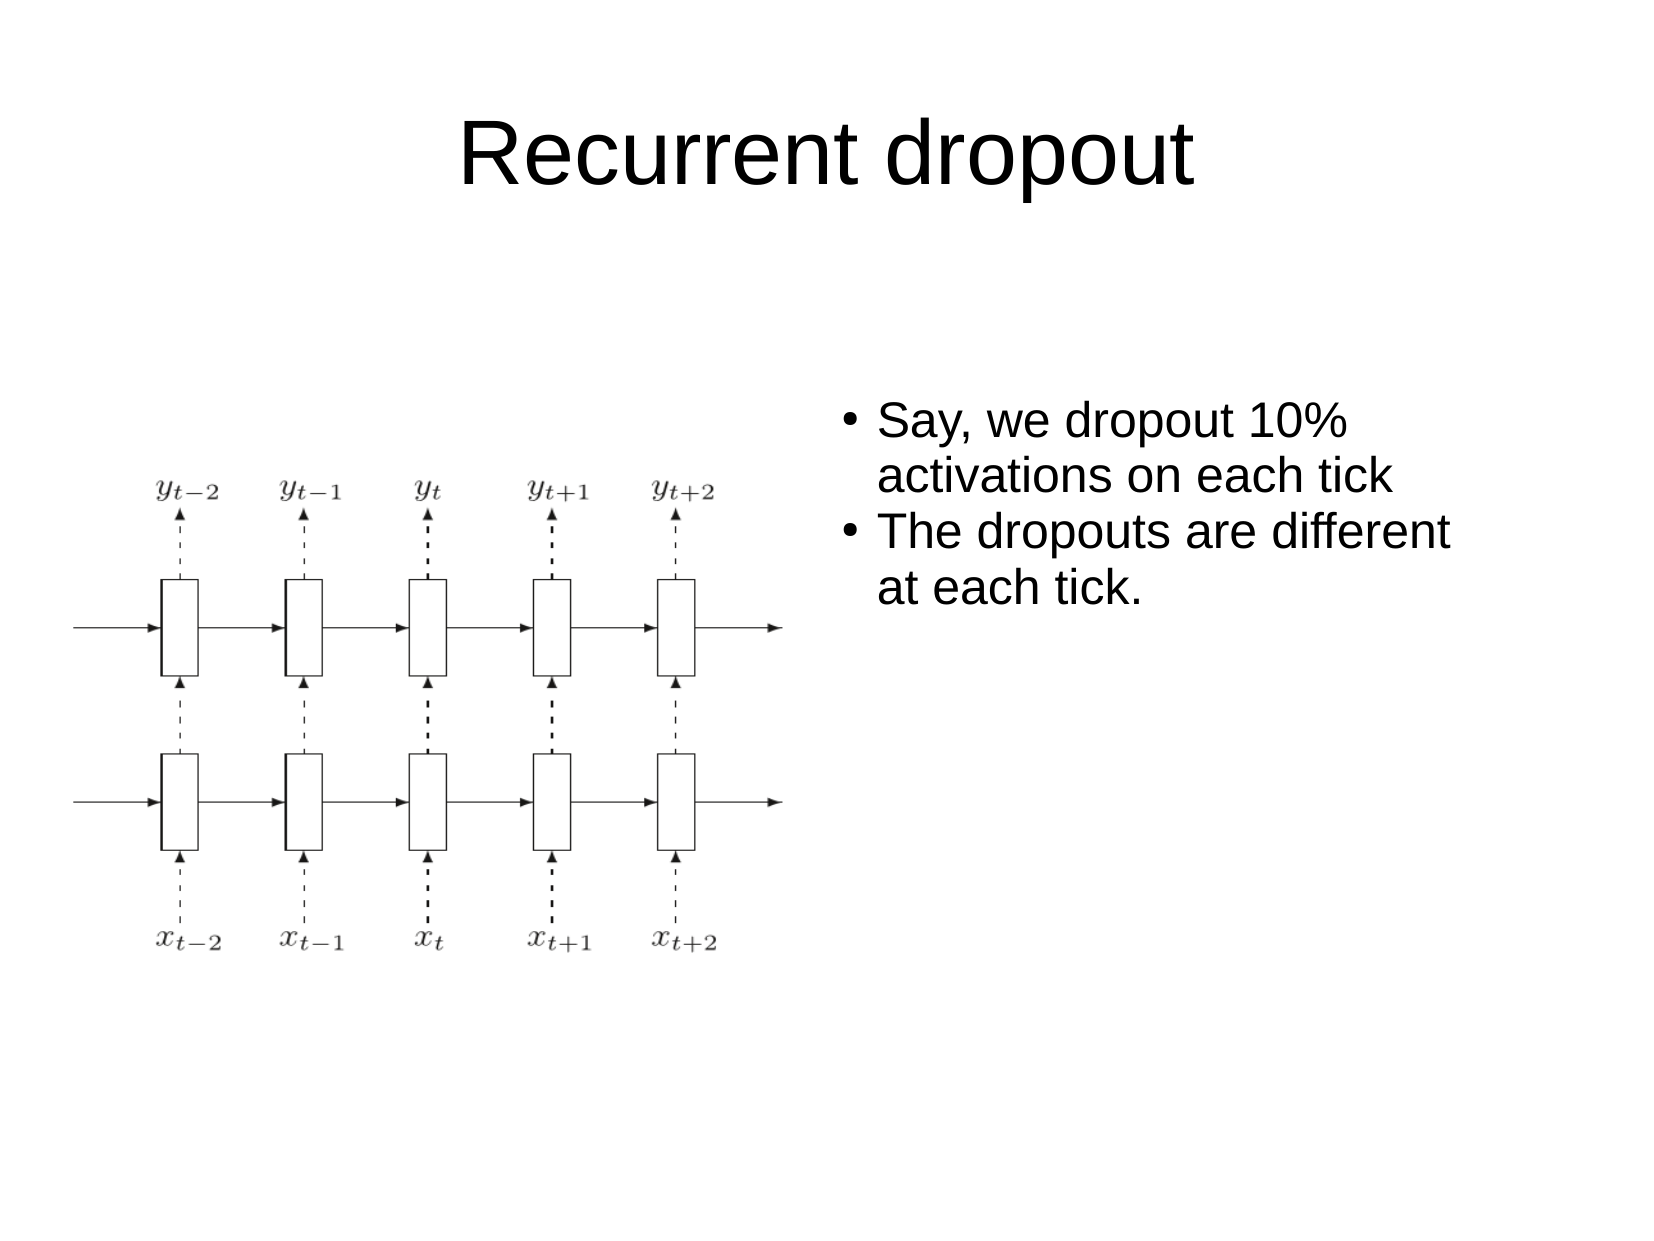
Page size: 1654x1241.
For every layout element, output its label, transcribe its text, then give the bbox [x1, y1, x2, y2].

title Recurrent dropout [82, 49, 1571, 257]
picture [67, 477, 789, 953]
subtitle Say, we dropout 10% activations on each tick The dropouts are different at each tick. [841, 348, 1470, 1049]
